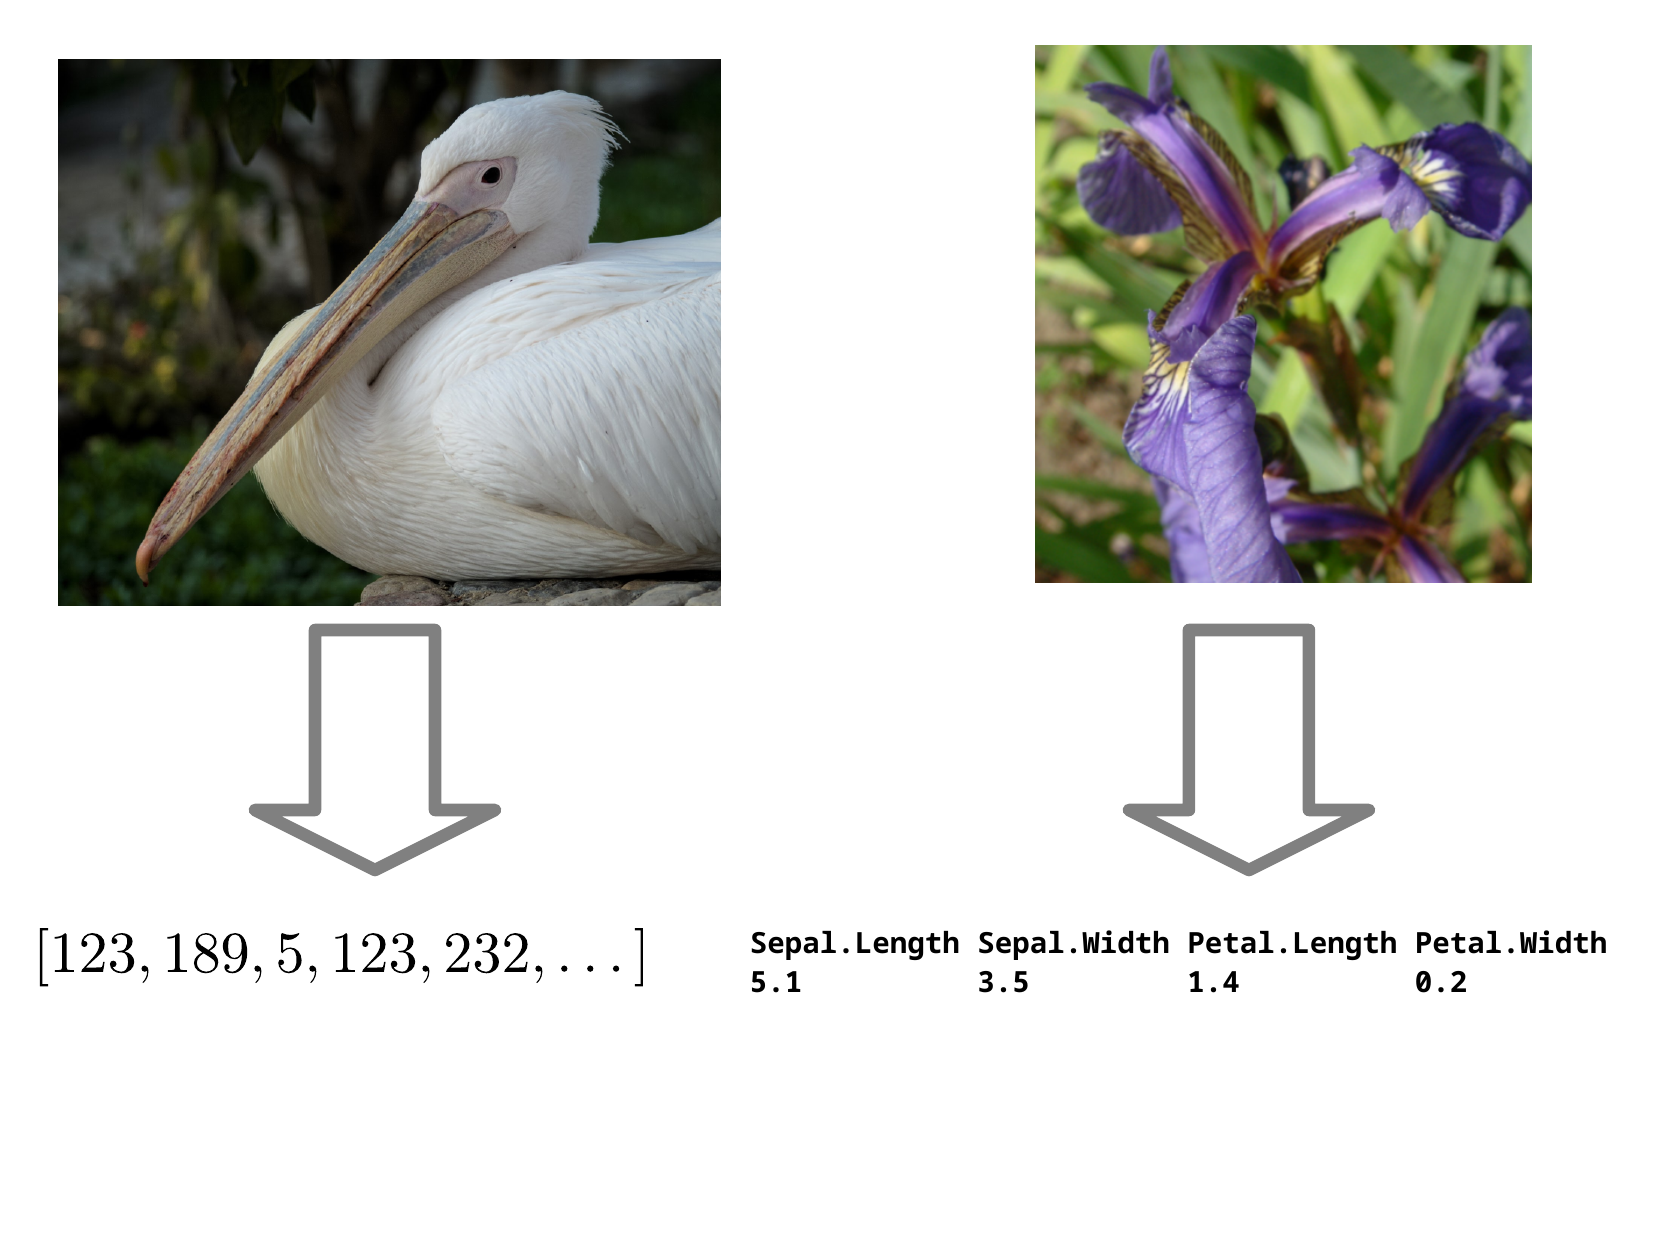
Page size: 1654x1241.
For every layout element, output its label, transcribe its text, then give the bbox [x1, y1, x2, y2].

text_box [33, 928, 650, 987]
picture [1035, 45, 1532, 583]
picture [58, 59, 721, 606]
text_box Sepal.Length Sepal.Width Petal.Length Petal.Width 5.1 3.5 1.4 0.2 [735, 914, 1651, 997]
